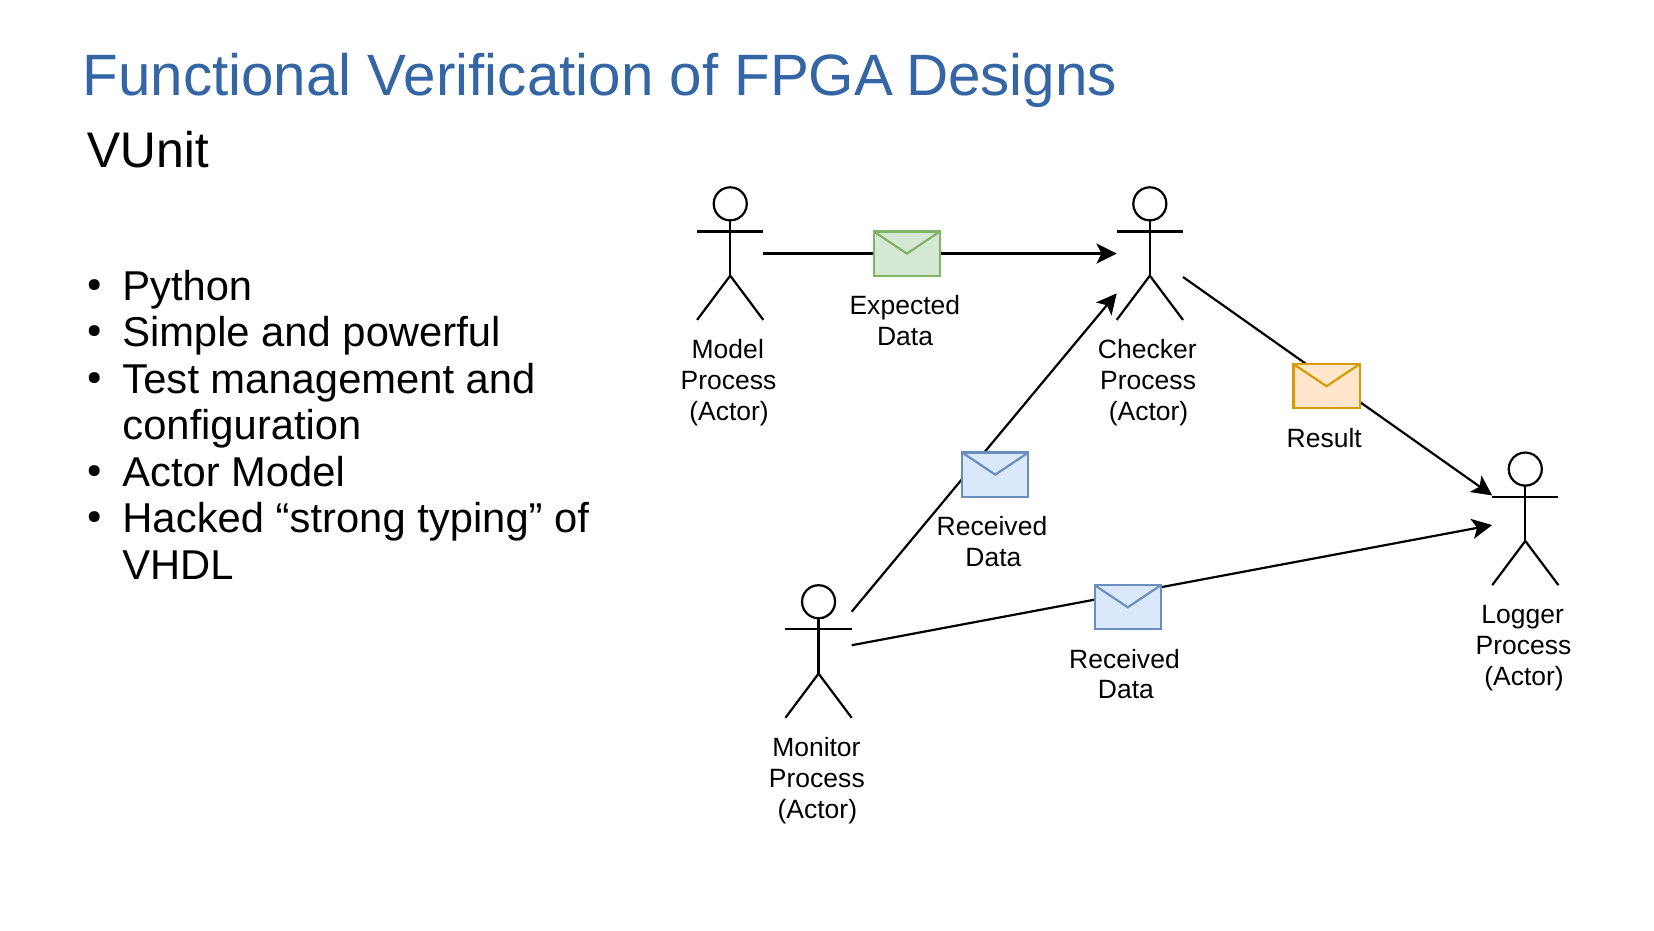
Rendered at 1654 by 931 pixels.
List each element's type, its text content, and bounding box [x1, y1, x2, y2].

title VUnit [86, 112, 1576, 188]
subtitle Python Simple and powerful Test management and configuration Actor Model Hacked “strong typing” of VHDL [86, 262, 638, 802]
title Functional Verification of FPGA Designs [82, 37, 1571, 113]
picture [682, 186, 1576, 826]
